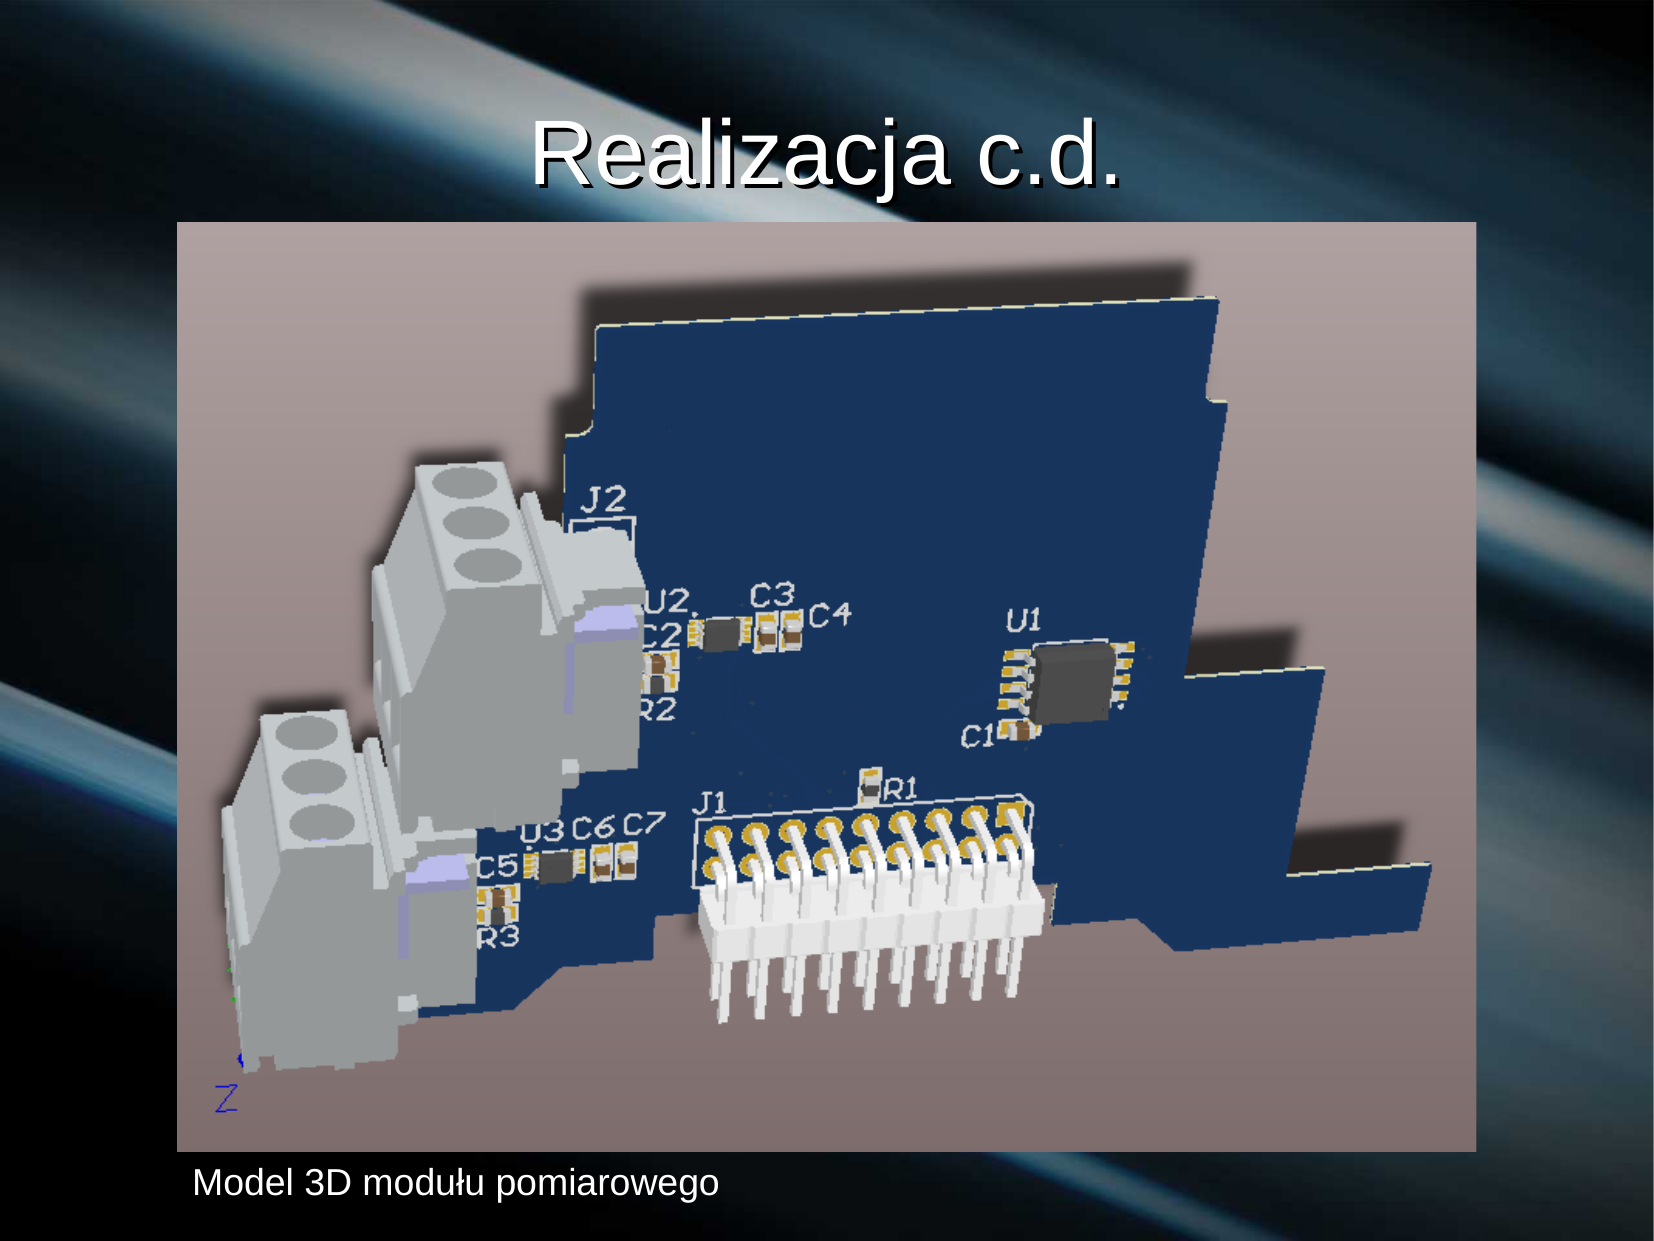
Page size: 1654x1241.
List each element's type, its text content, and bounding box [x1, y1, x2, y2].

text_box Model 3D modułu pomiarowego [177, 1153, 735, 1211]
picture [0, 0, 1654, 1241]
title Realizacja c.d. [82, 49, 1571, 257]
